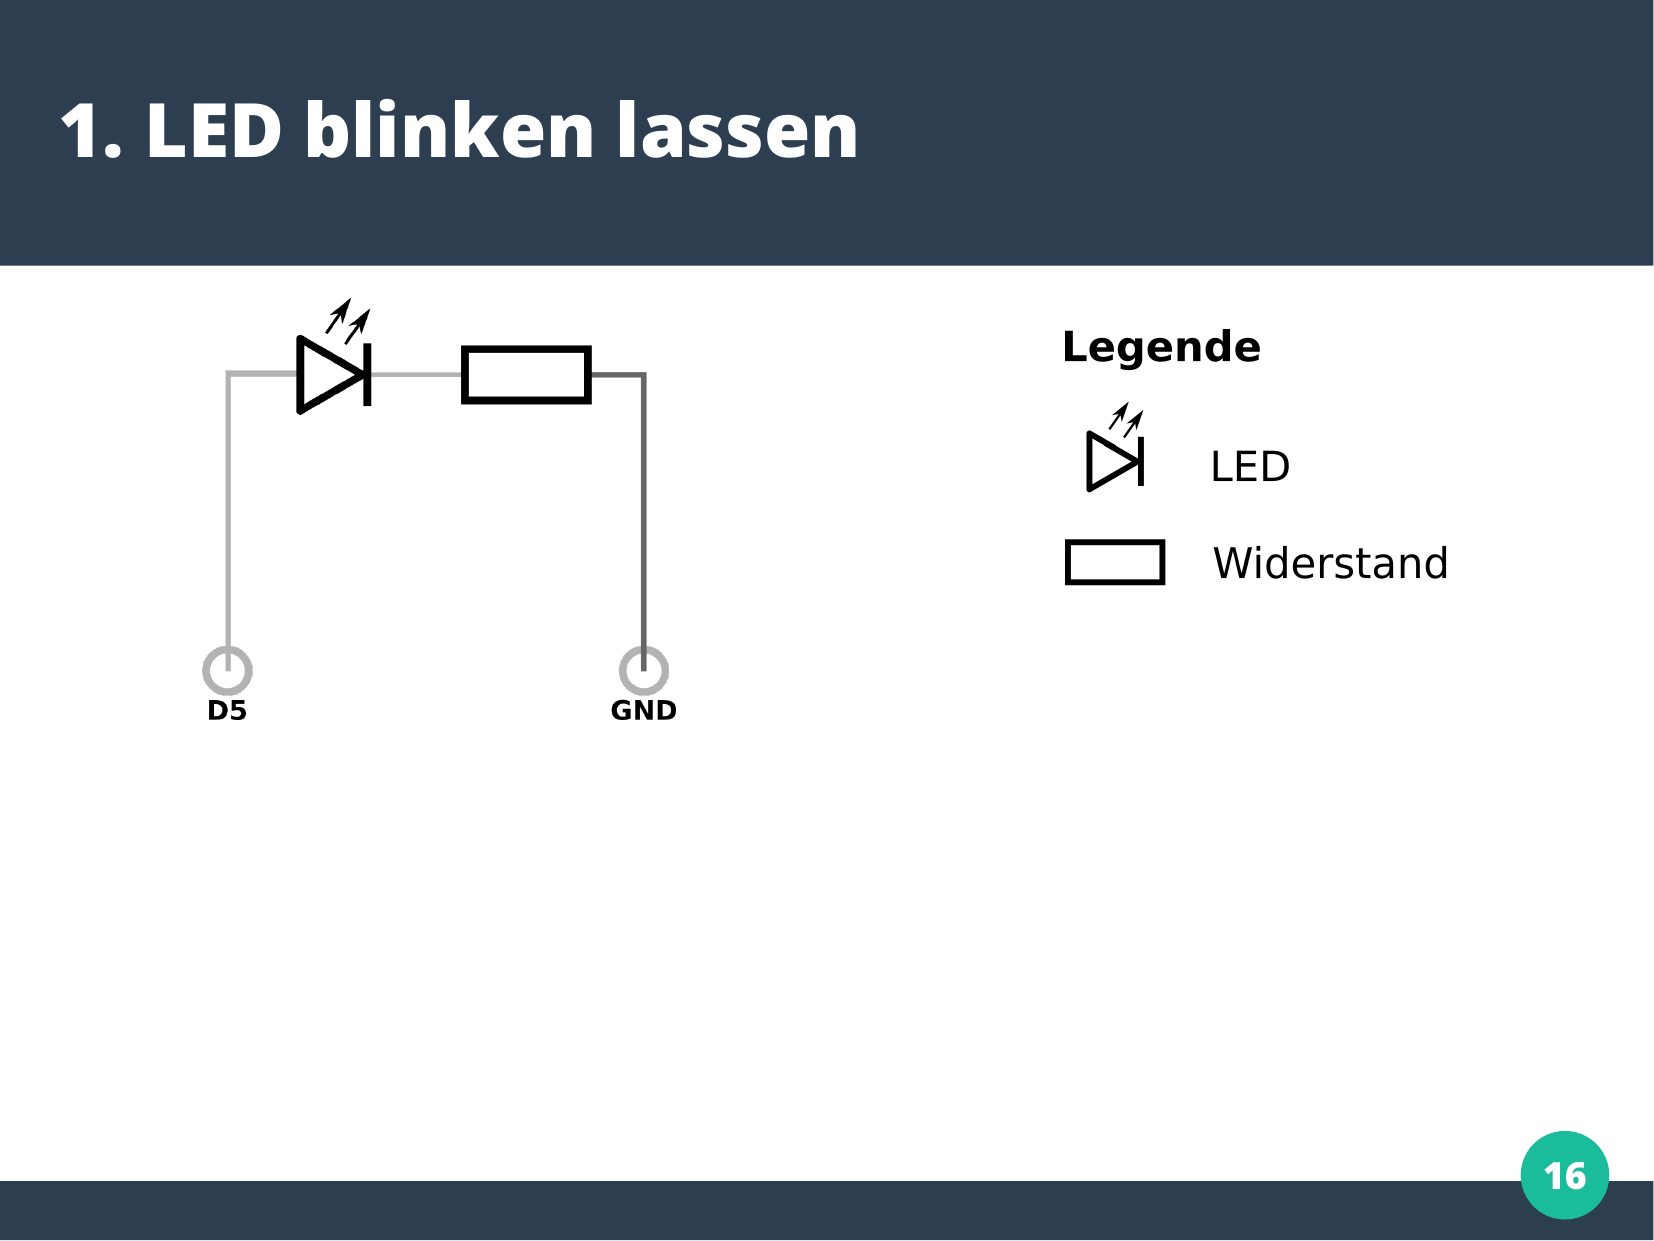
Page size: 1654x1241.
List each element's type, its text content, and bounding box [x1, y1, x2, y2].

picture [1065, 329, 1522, 679]
title 1. LED blinken lassen [59, 49, 1595, 207]
picture [202, 297, 676, 721]
